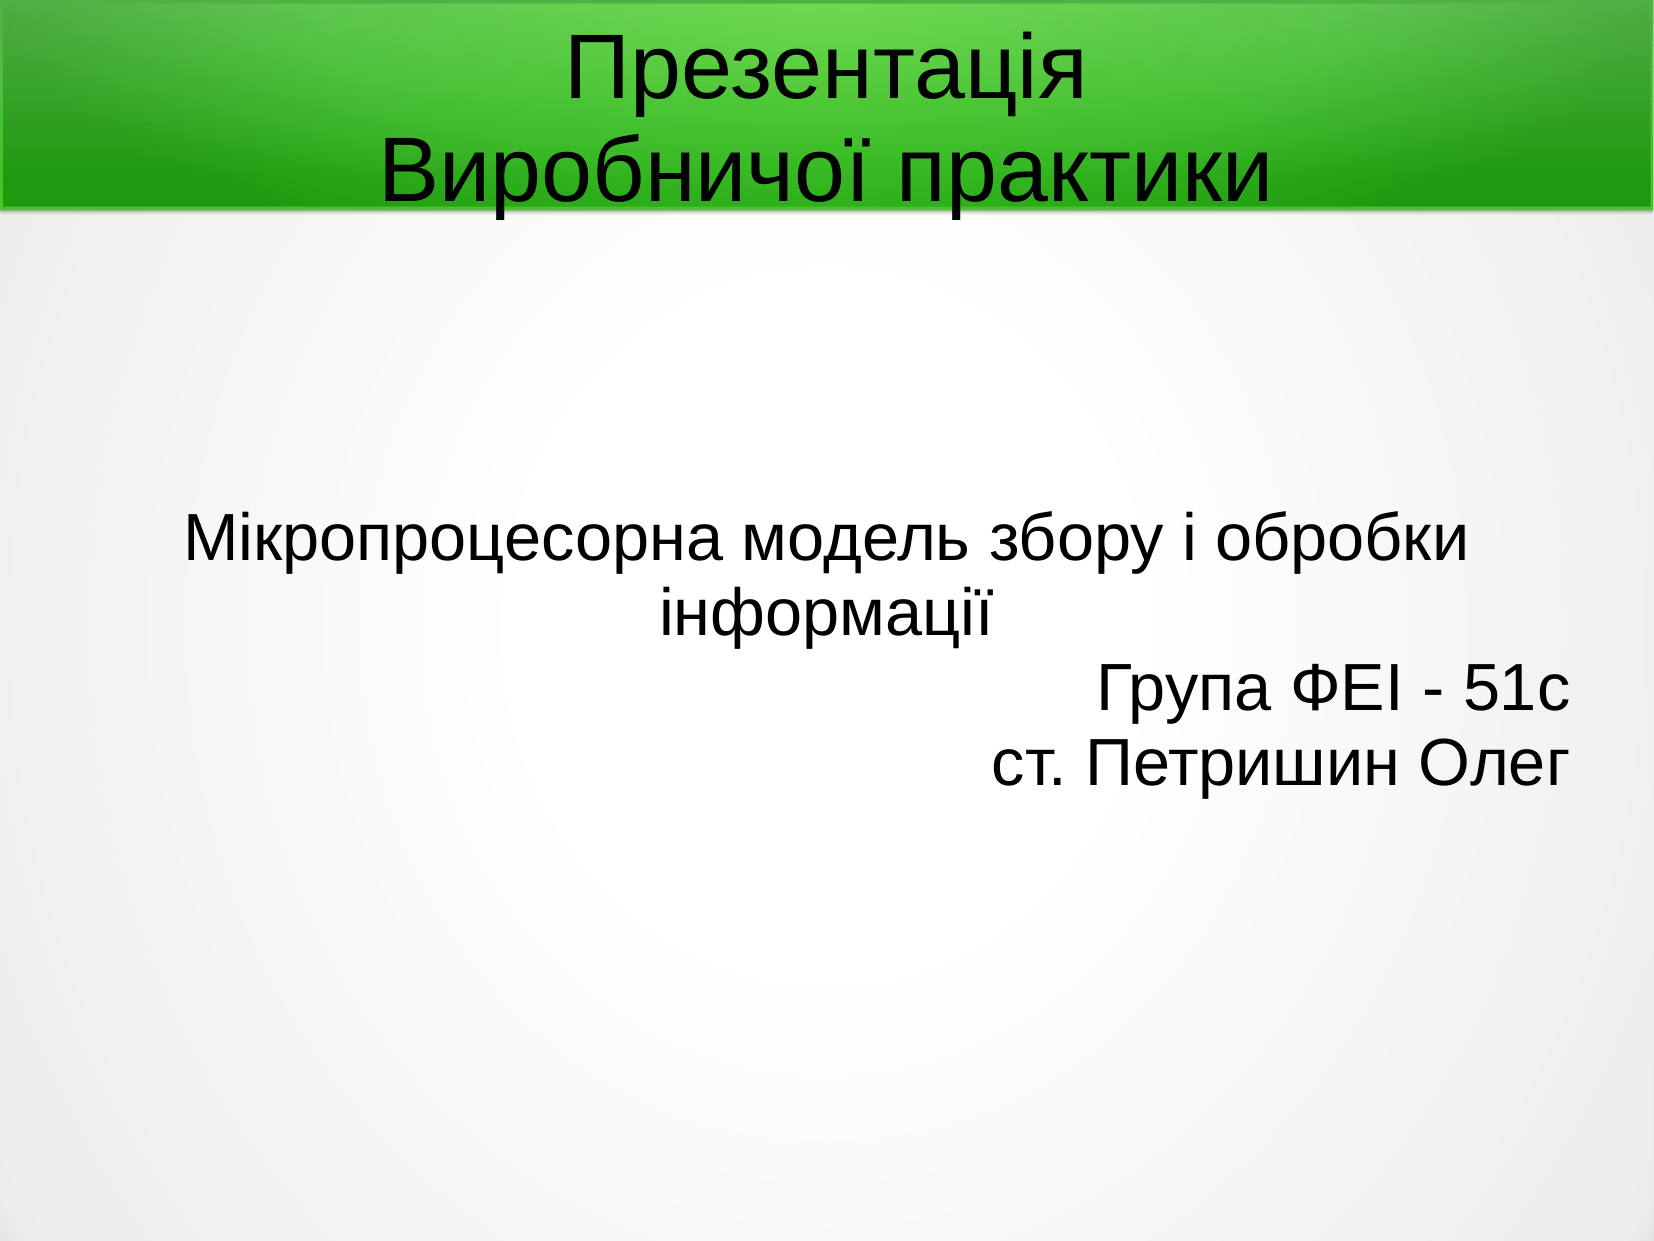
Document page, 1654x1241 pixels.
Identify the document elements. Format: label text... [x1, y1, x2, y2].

subtitle Мікропроцесорна модель збору і обробки інформації Група ФЕІ - 51с ст. Петришин Олег [82, 290, 1571, 1010]
title Презентація Виробничої практики [82, 15, 1571, 221]
